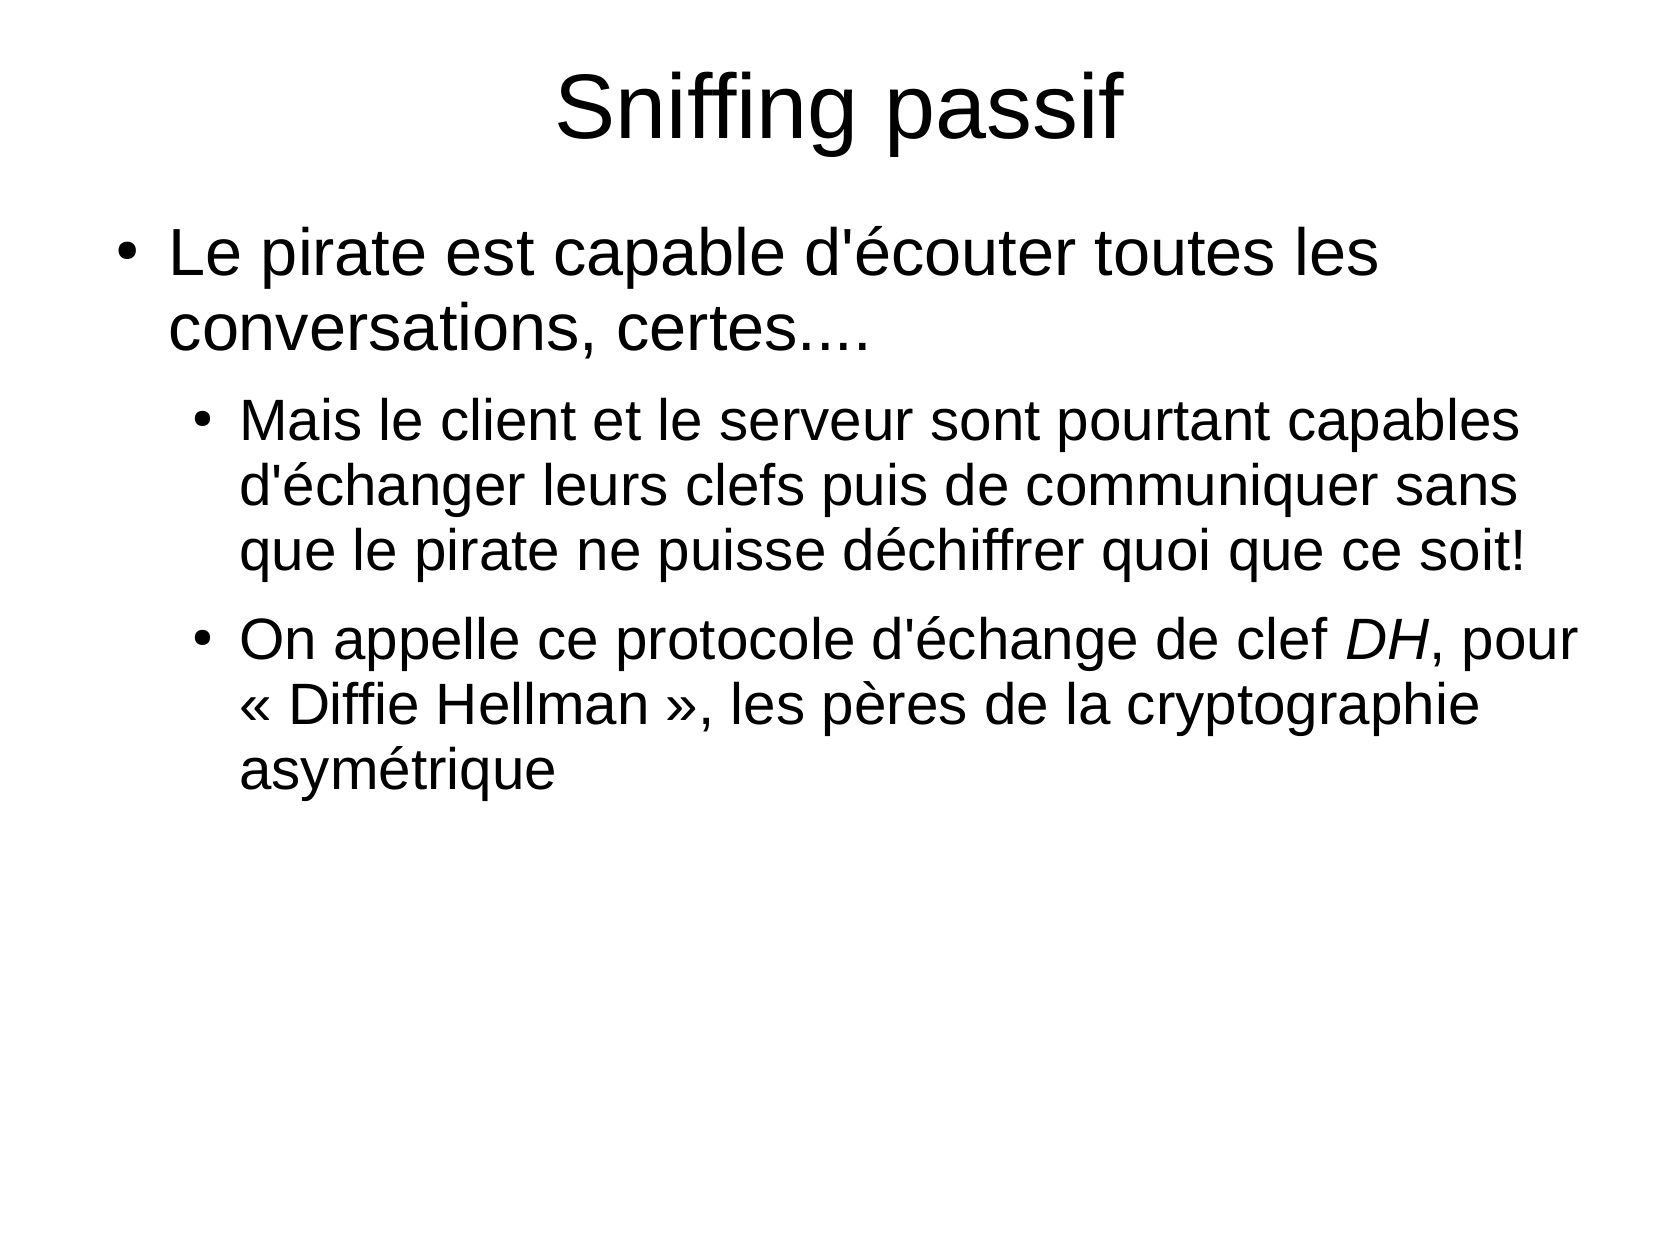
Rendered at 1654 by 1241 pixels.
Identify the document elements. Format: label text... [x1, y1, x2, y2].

list Le pirate est capable d'écouter toutes les conversations, certes.... Mais le client et le serveur sont pourtant capables d'échanger leurs clefs puis de communiquer sans que le pirate ne puisse déchiffrer quoi que ce soit! On appelle ce protocole d'échange de clef DH, pour « Diffie Hellman », les pères de la cryptographie asymétrique [97, 214, 1586, 1127]
title Sniffing passif [247, 32, 1433, 181]
